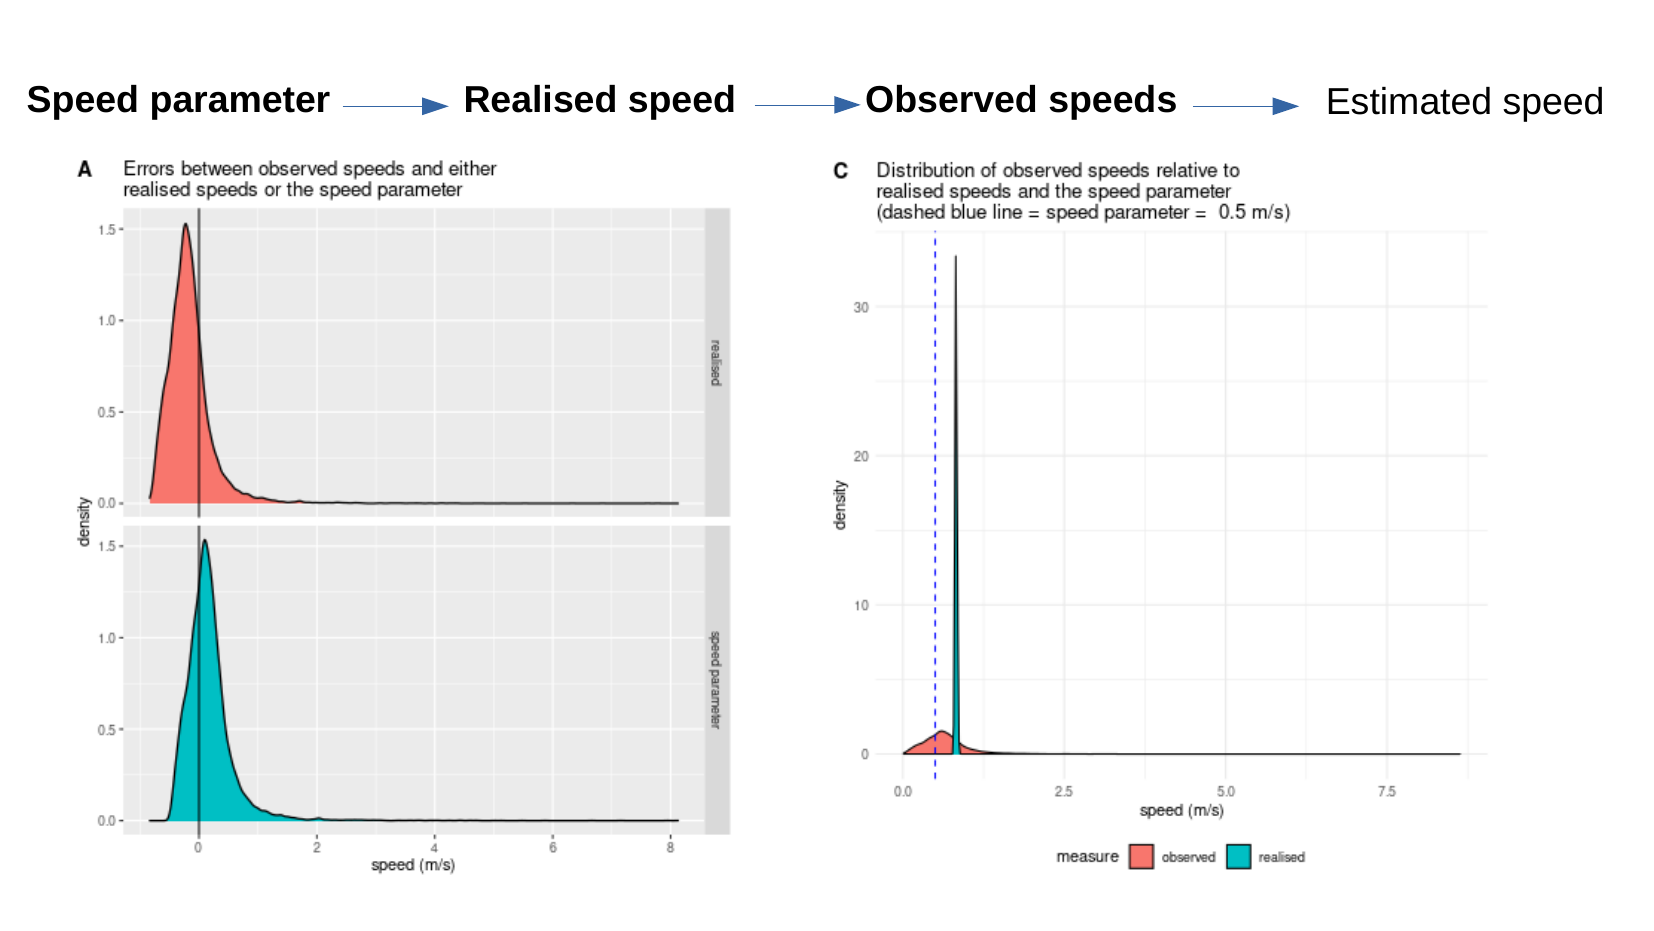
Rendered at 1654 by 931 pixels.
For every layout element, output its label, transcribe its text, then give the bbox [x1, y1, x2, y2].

text_box Estimated speed [1311, 73, 1630, 130]
picture [826, 150, 1489, 886]
text_box Speed parameter [11, 70, 355, 170]
text_box Observed speeds [850, 70, 1193, 170]
text_box Realised speed [448, 70, 768, 170]
picture [70, 153, 733, 880]
